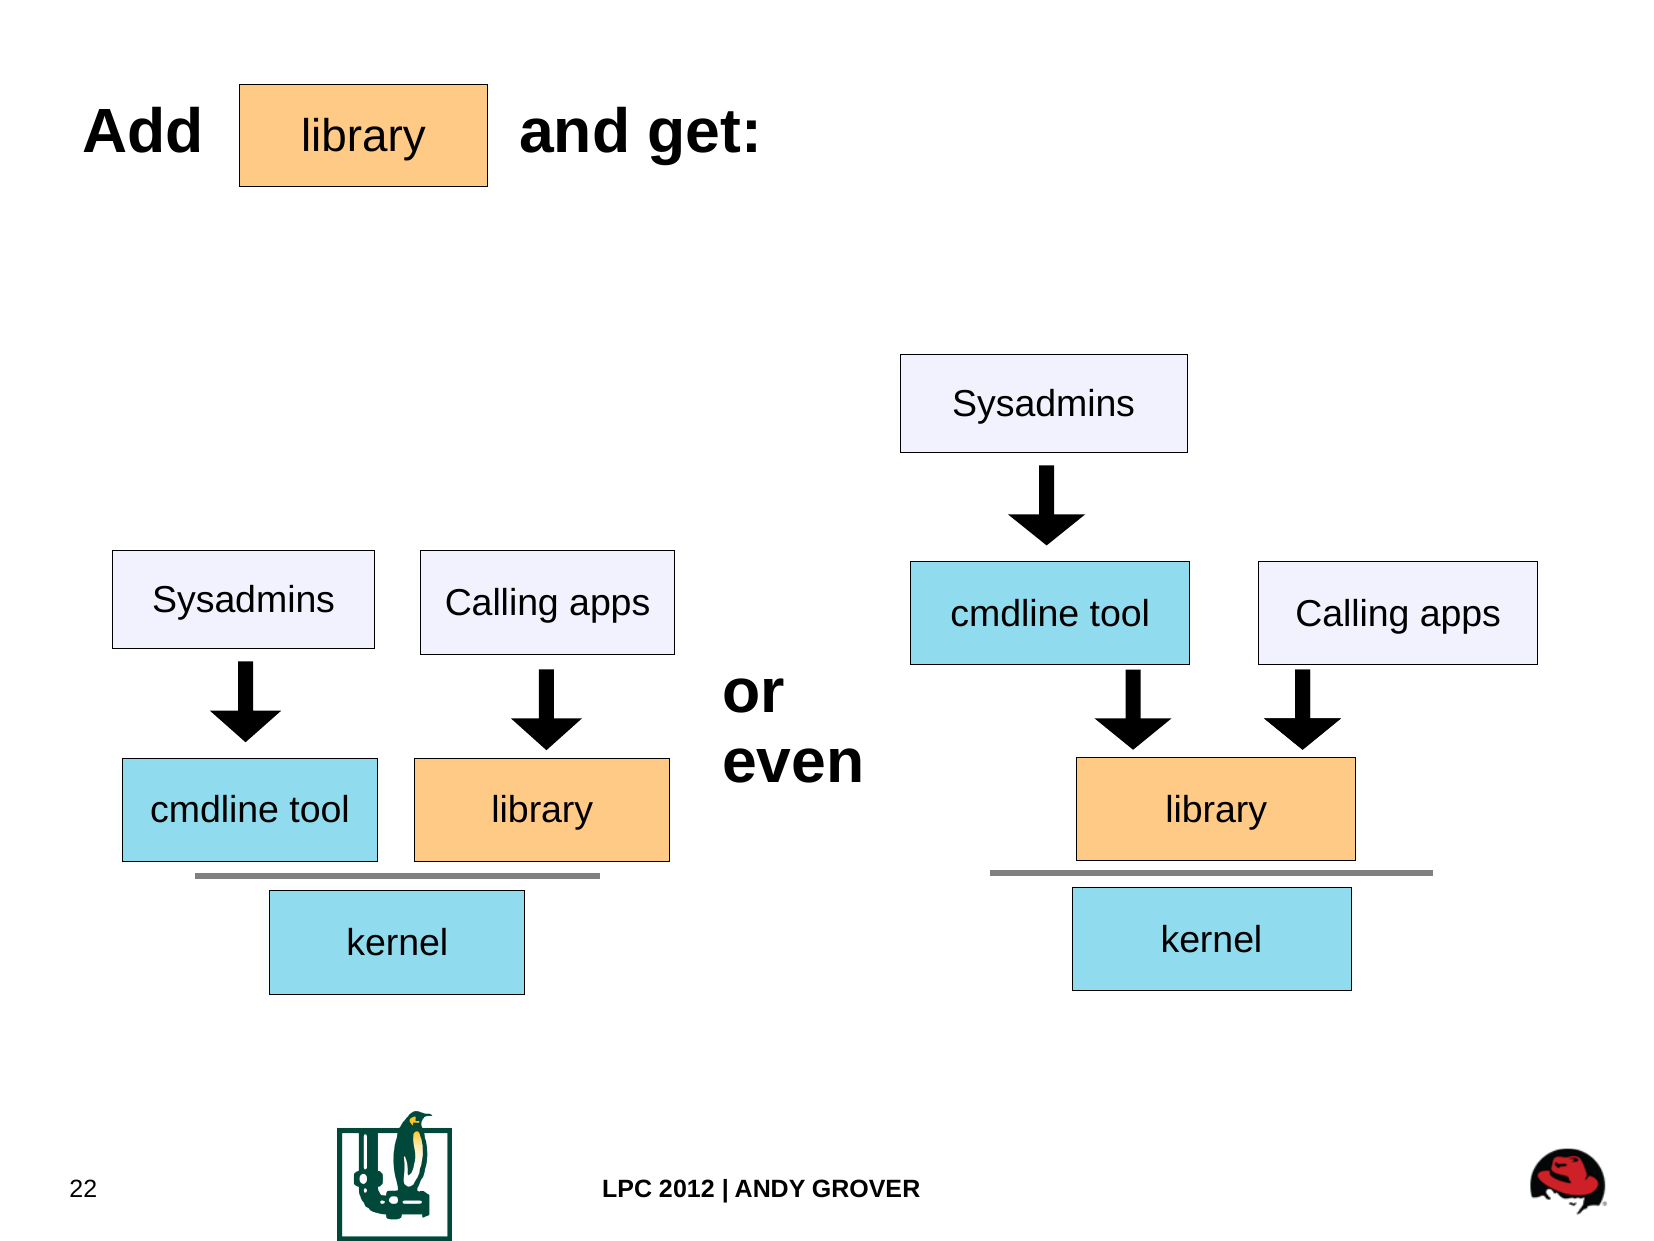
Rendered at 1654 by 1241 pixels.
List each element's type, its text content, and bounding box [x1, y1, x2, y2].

text_box [1285, 669, 1320, 741]
text_box [1029, 465, 1064, 536]
picture [1529, 1146, 1613, 1224]
title and get: [502, 37, 788, 226]
text_box cmdline tool [910, 561, 1190, 665]
text_box [530, 669, 563, 741]
text_box kernel [269, 890, 525, 995]
text_box Calling apps [420, 550, 675, 655]
title or even [722, 655, 903, 796]
text_box Calling apps [1258, 561, 1538, 665]
text_box kernel [1072, 887, 1352, 991]
picture [337, 1111, 452, 1241]
text_box Sysadmins [900, 354, 1188, 453]
text_box cmdline tool [122, 758, 378, 862]
text_box library [414, 758, 670, 862]
text_box library [1076, 757, 1356, 861]
title Add [82, 37, 263, 226]
text_box [1115, 669, 1151, 741]
text_box [229, 661, 262, 733]
text_box library [239, 84, 488, 187]
text_box Sysadmins [112, 550, 375, 649]
